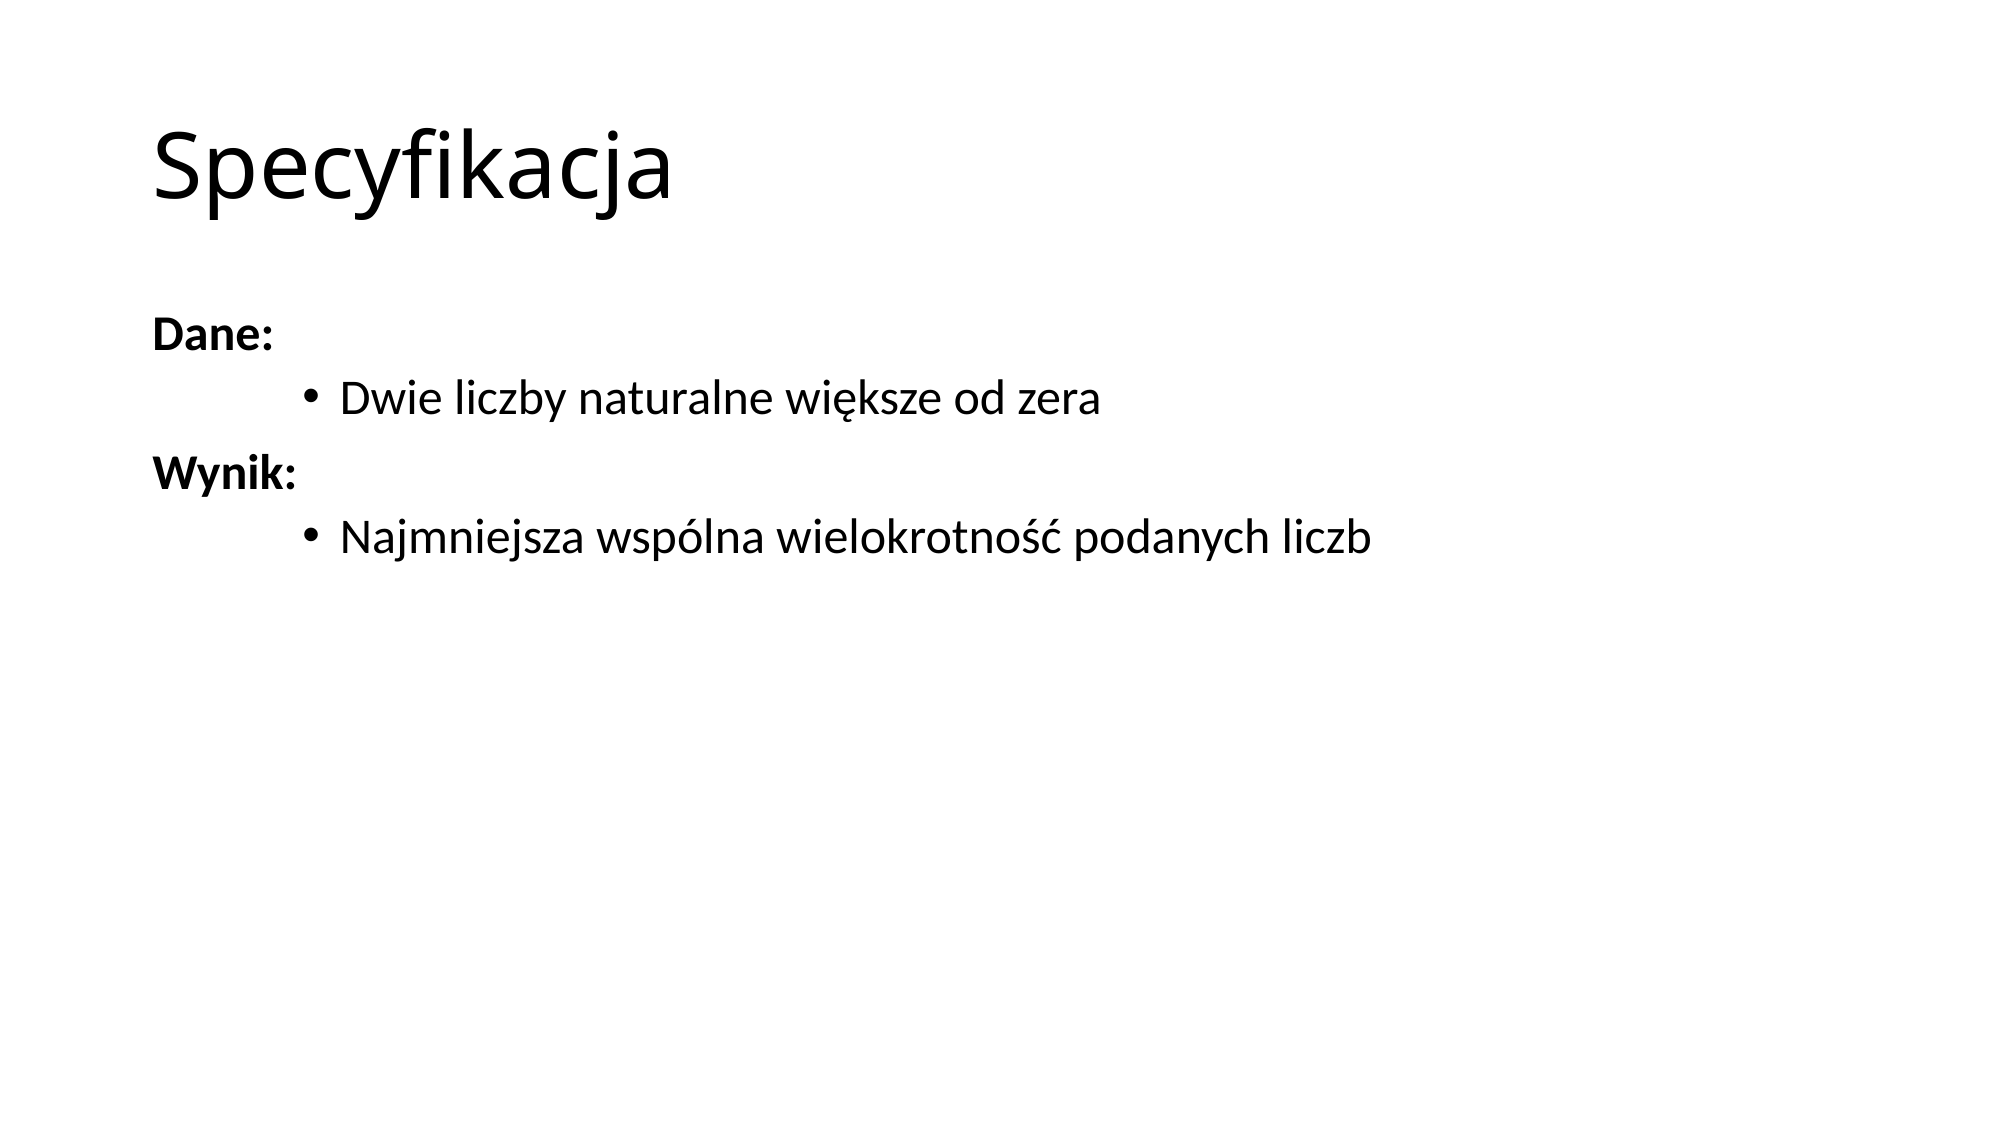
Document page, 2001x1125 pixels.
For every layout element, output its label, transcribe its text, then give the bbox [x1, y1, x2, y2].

list Dane: Dwie liczby naturalne większe od zera Wynik: Najmniejsza wspólna wielokrotność podanych liczb [137, 299, 1863, 1014]
title Specyfikacja [137, 59, 1863, 278]
